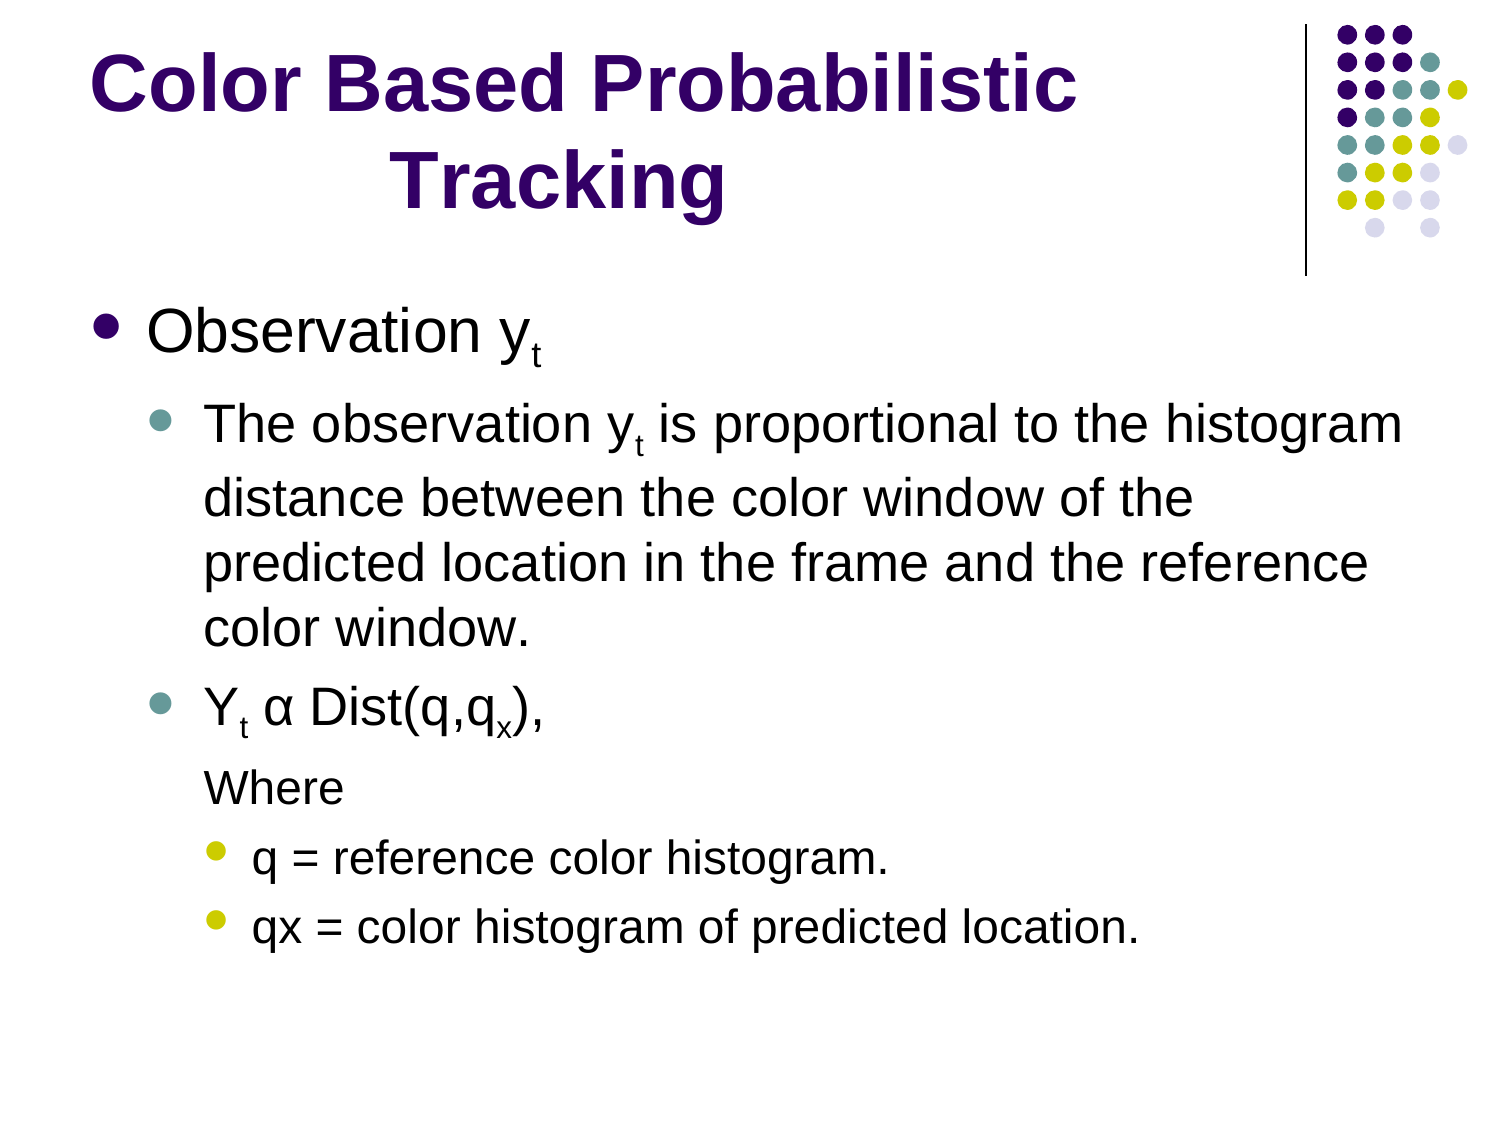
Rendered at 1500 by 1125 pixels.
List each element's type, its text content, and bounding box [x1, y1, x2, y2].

list Observation yt The observation yt is proportional to the histogram distance between the color window of the predicted location in the frame and the reference color window. Yt α Dist(q,qx), Where q = reference color histogram. qx = color histogram of predicted location. [75, 282, 1426, 1006]
title Color Based Probabilistic Tracking [74, 20, 1313, 233]
